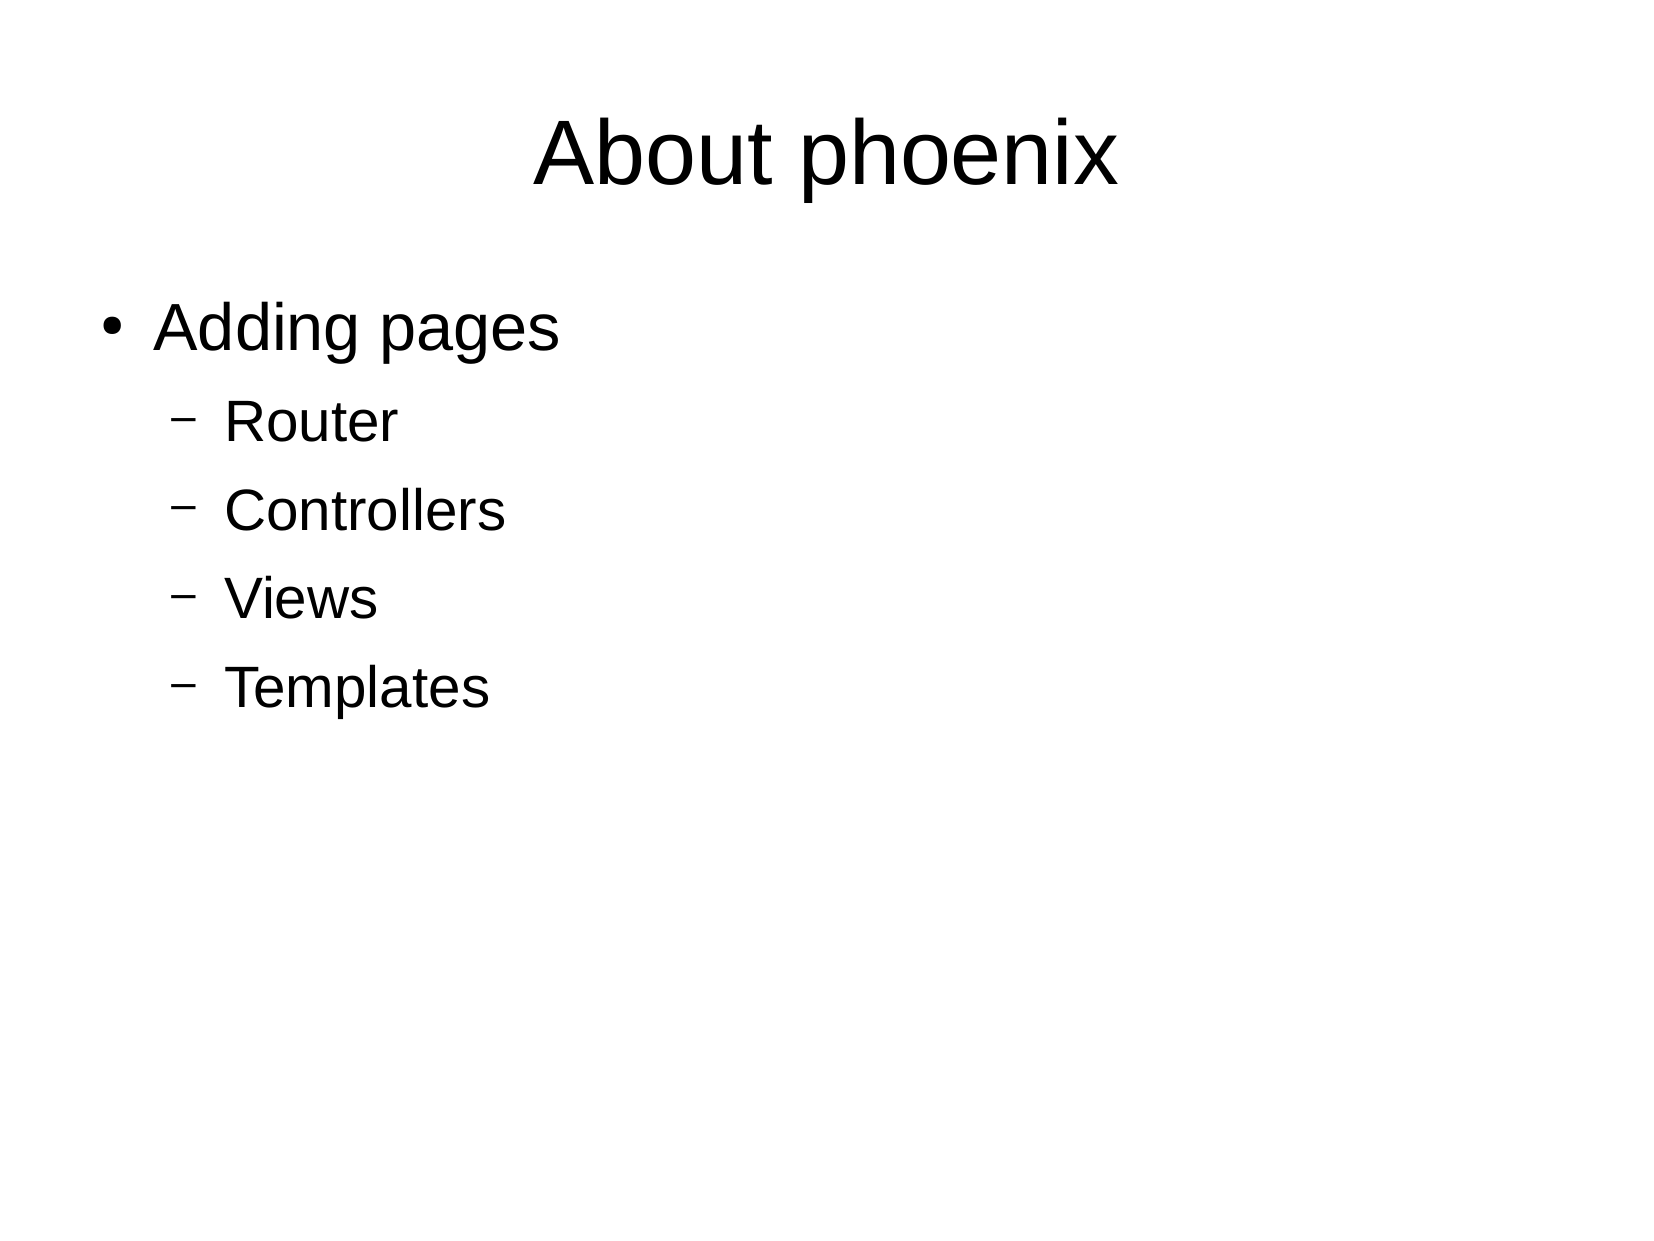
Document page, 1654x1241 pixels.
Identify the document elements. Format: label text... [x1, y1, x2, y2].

list Adding pages Router Controllers Views Templates [82, 290, 1571, 1010]
title About phoenix [82, 49, 1571, 257]
